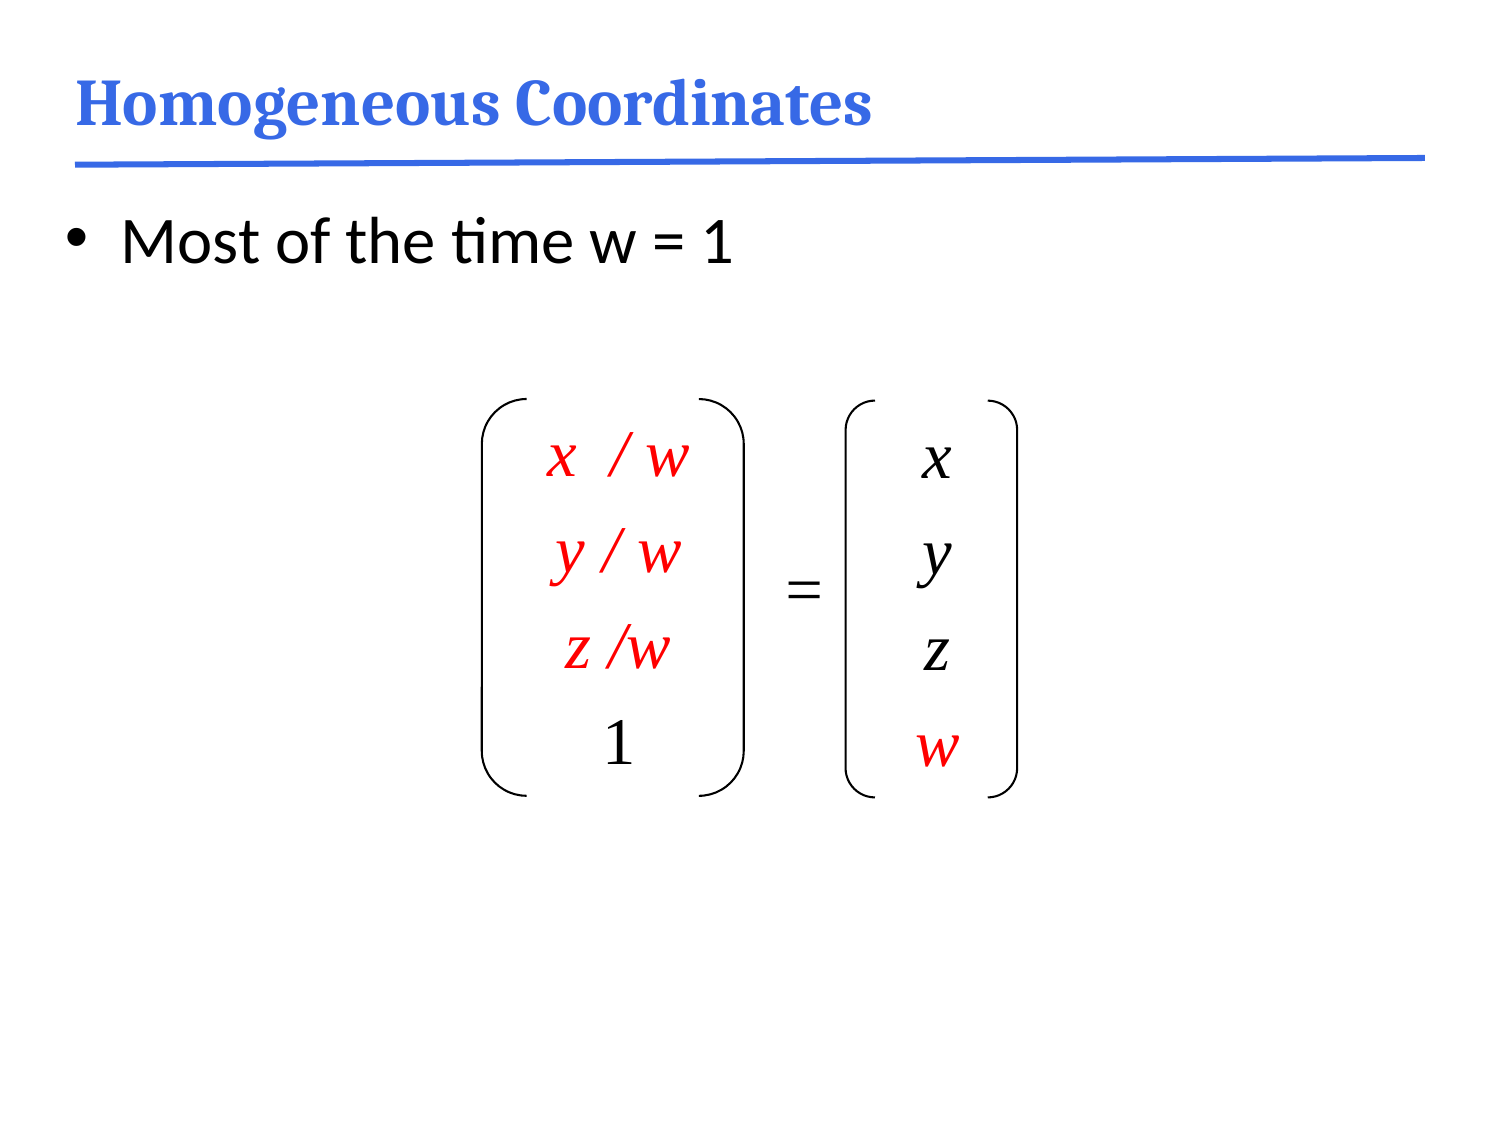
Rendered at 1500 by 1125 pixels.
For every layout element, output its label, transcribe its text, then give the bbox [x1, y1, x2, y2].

title Homogeneous Coordinates [75, 9, 1351, 196]
text_box Most of the time w = 1 [64, 196, 1416, 940]
